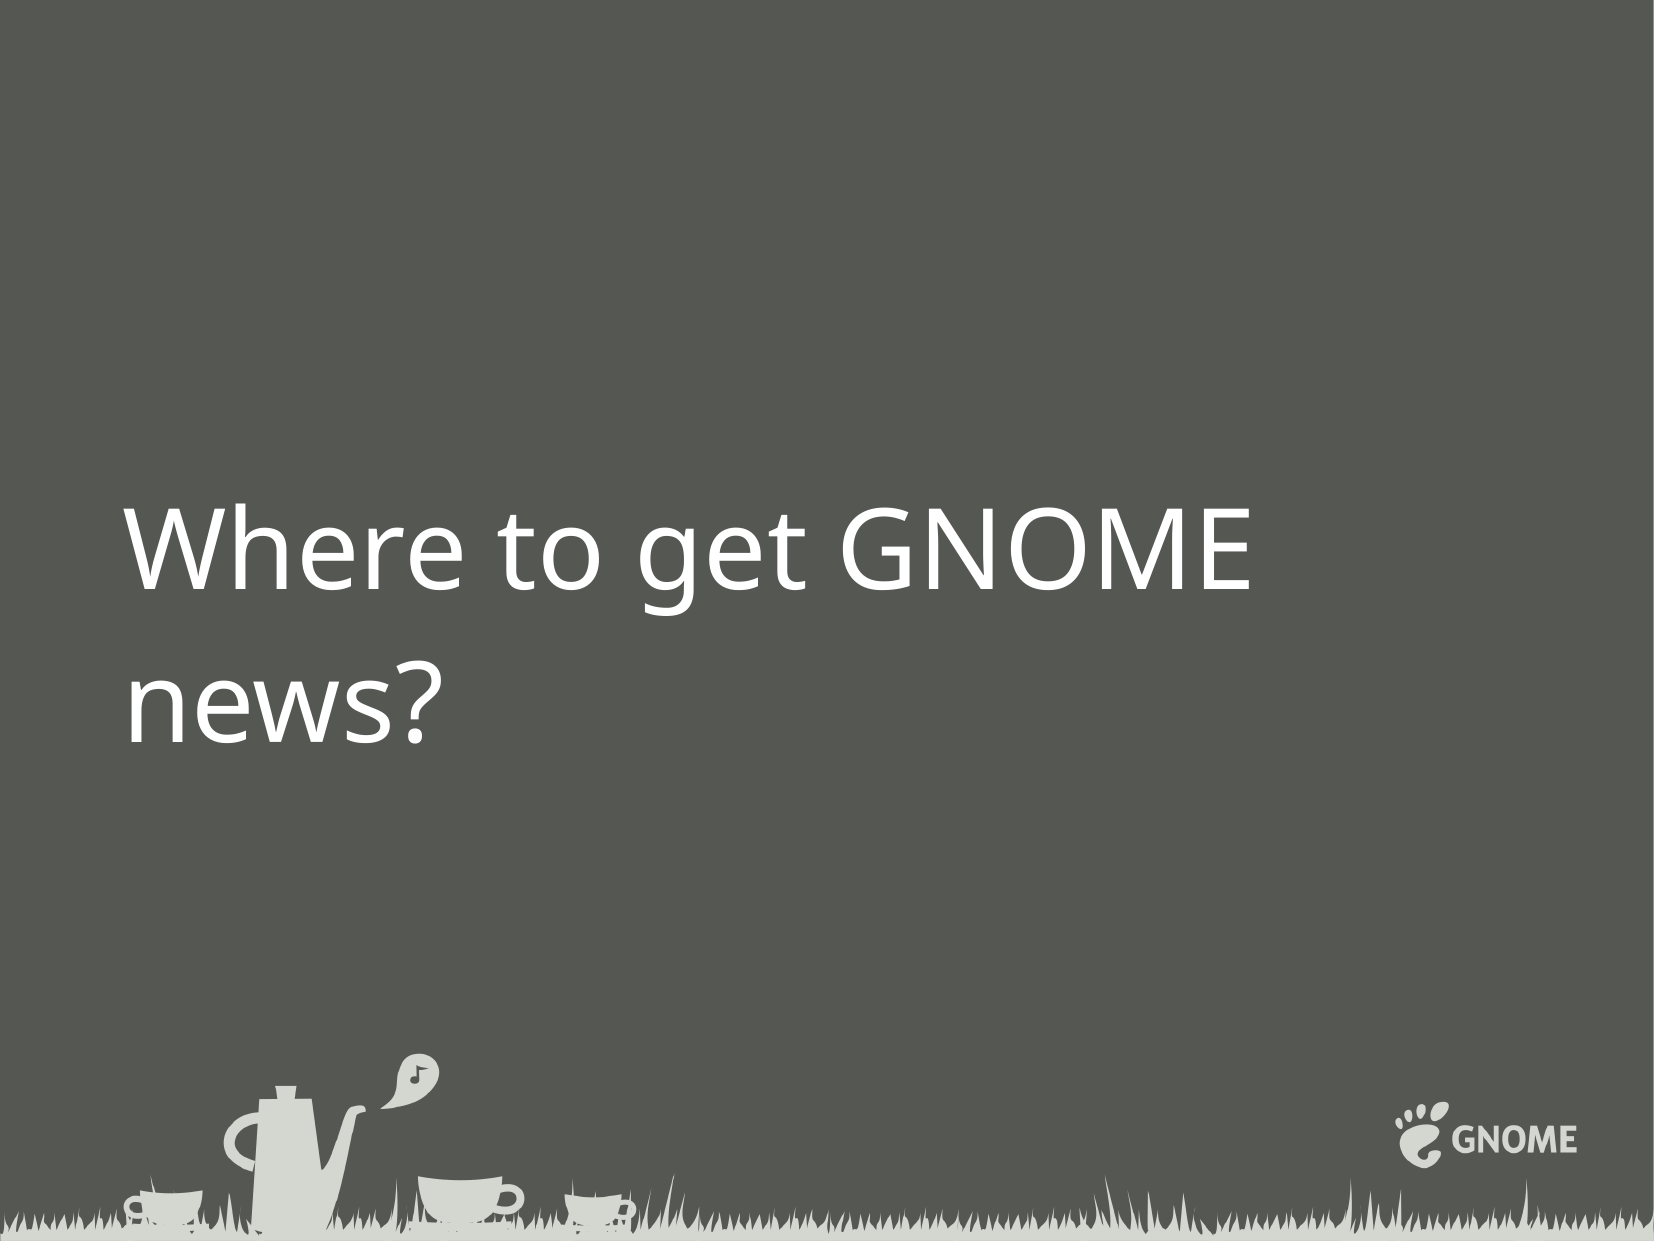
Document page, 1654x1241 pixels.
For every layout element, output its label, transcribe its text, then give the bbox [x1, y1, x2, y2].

title Where to get GNOME news? [122, 375, 1606, 871]
picture [0, 0, 1654, 1241]
